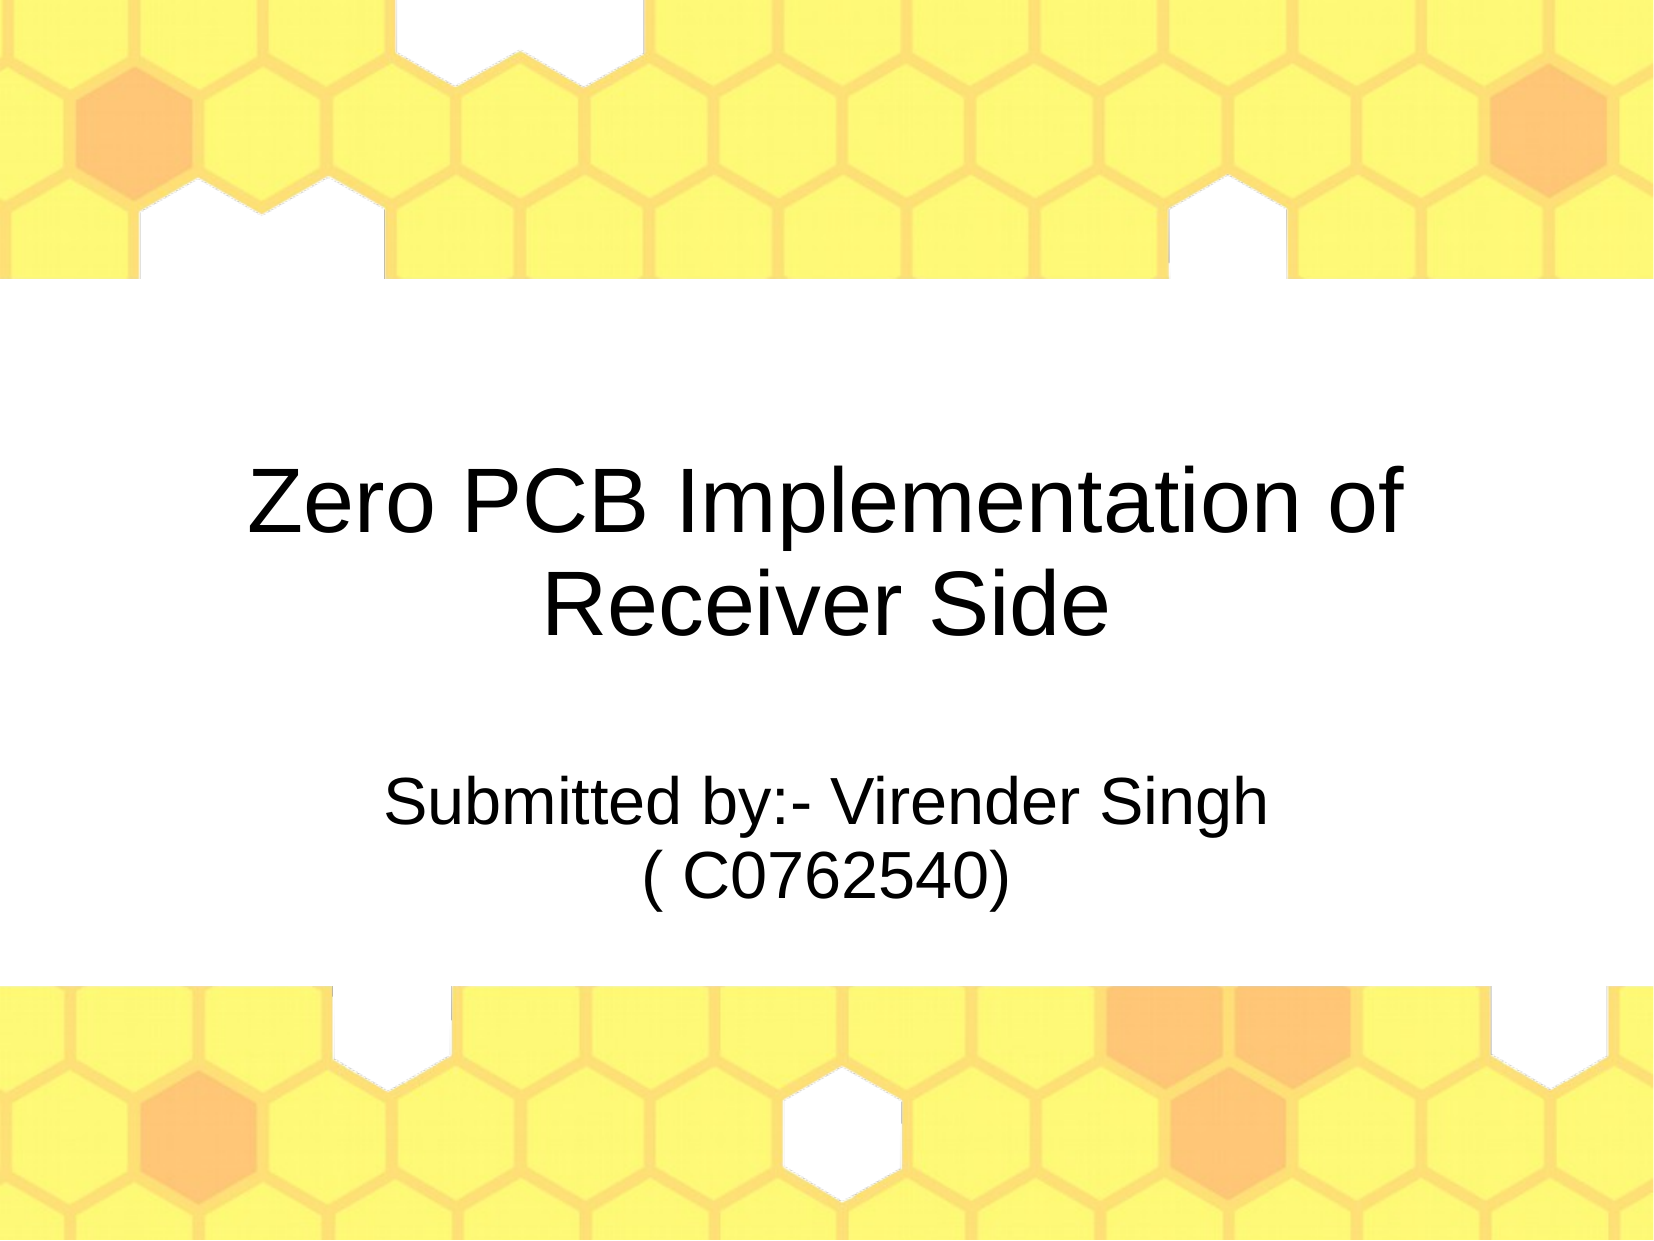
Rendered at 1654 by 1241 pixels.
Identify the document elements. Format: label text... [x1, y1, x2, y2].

picture [0, 986, 1654, 1240]
picture [0, 0, 1654, 279]
title Zero PCB Implementation of Receiver Side [82, 418, 1571, 686]
subtitle Submitted by:- Virender Singh ( C0762540) [82, 744, 1571, 934]
